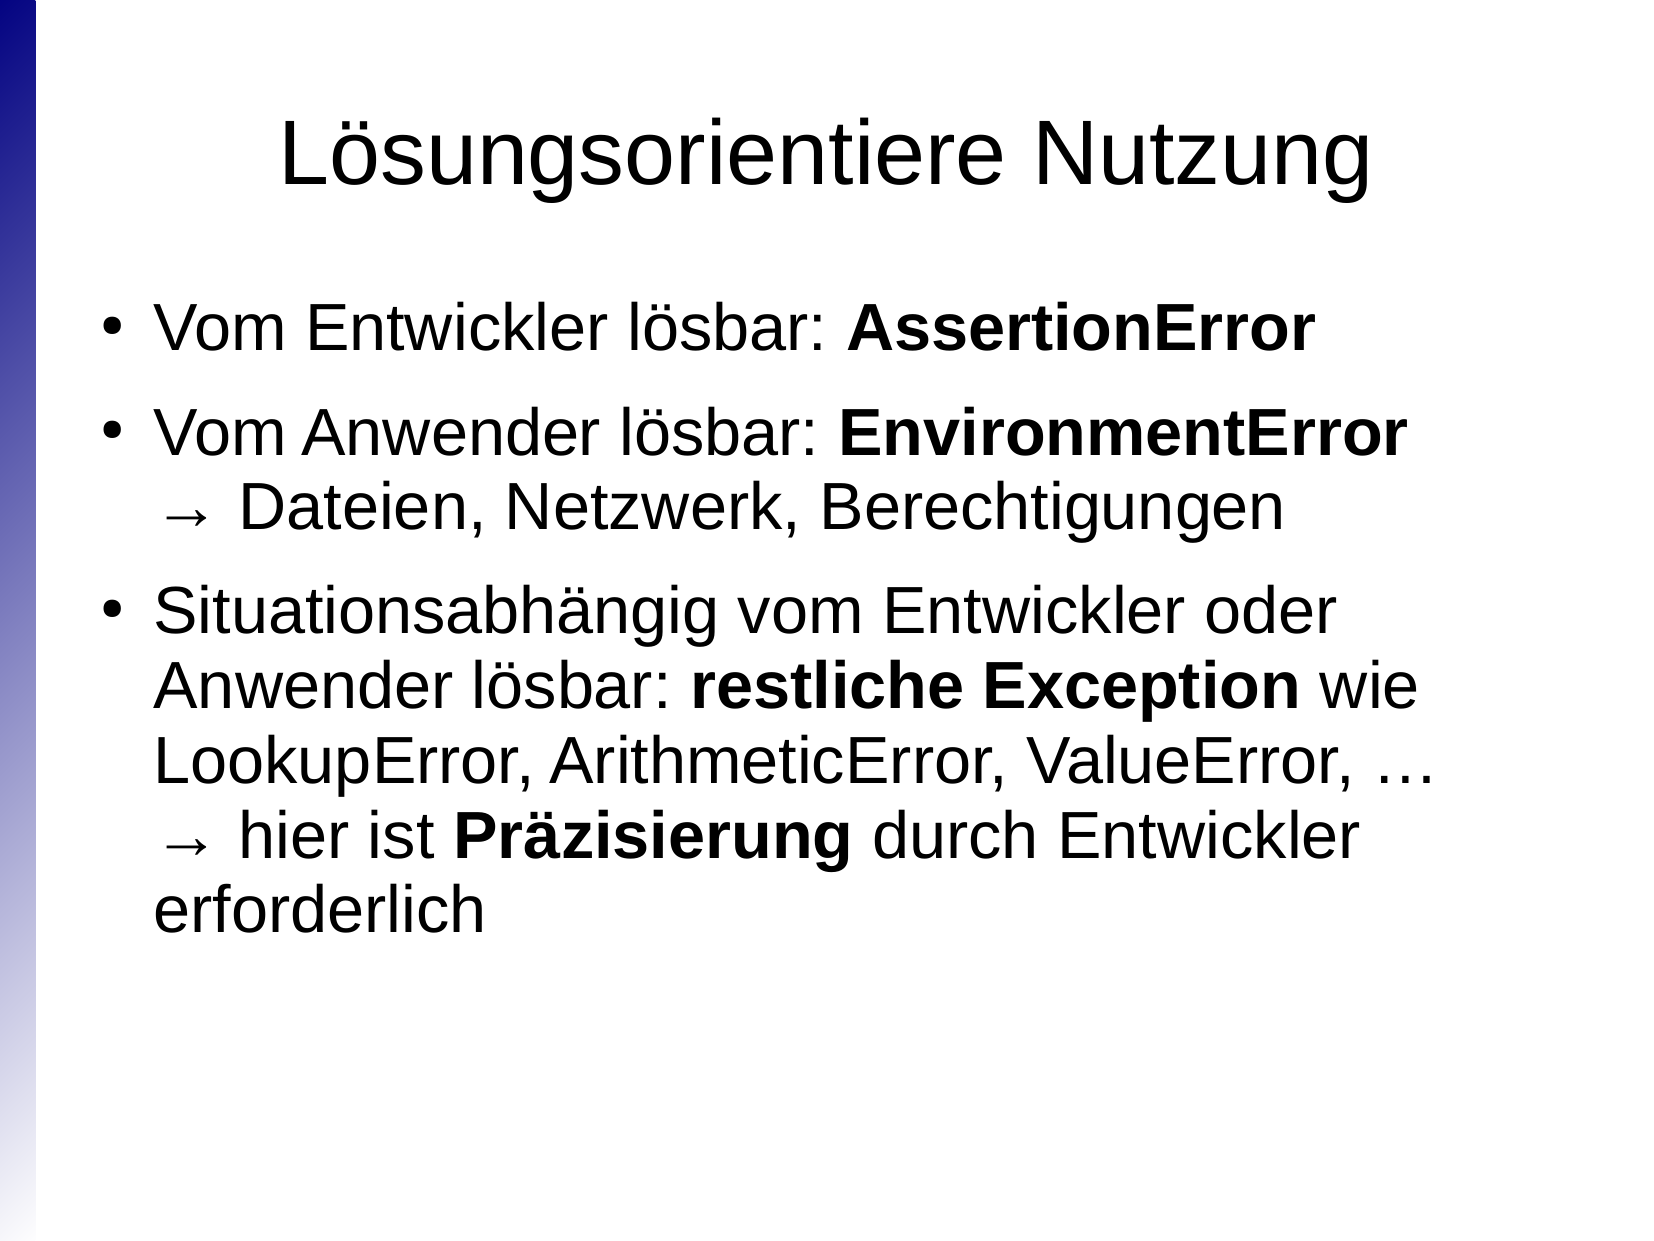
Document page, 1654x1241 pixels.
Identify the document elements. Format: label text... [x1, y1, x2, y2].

title Lösungsorientiere Nutzung [82, 49, 1571, 257]
list Vom Entwickler lösbar: AssertionError Vom Anwender lösbar: EnvironmentError → Dateien, Netzwerk, Berechtigungen Situationsabhängig vom Entwickler oder Anwender lösbar: restliche Exception wie LookupError, ArithmeticError, ValueError, … → hier ist Präzisierung durch Entwickler erforderlich [82, 290, 1571, 1109]
